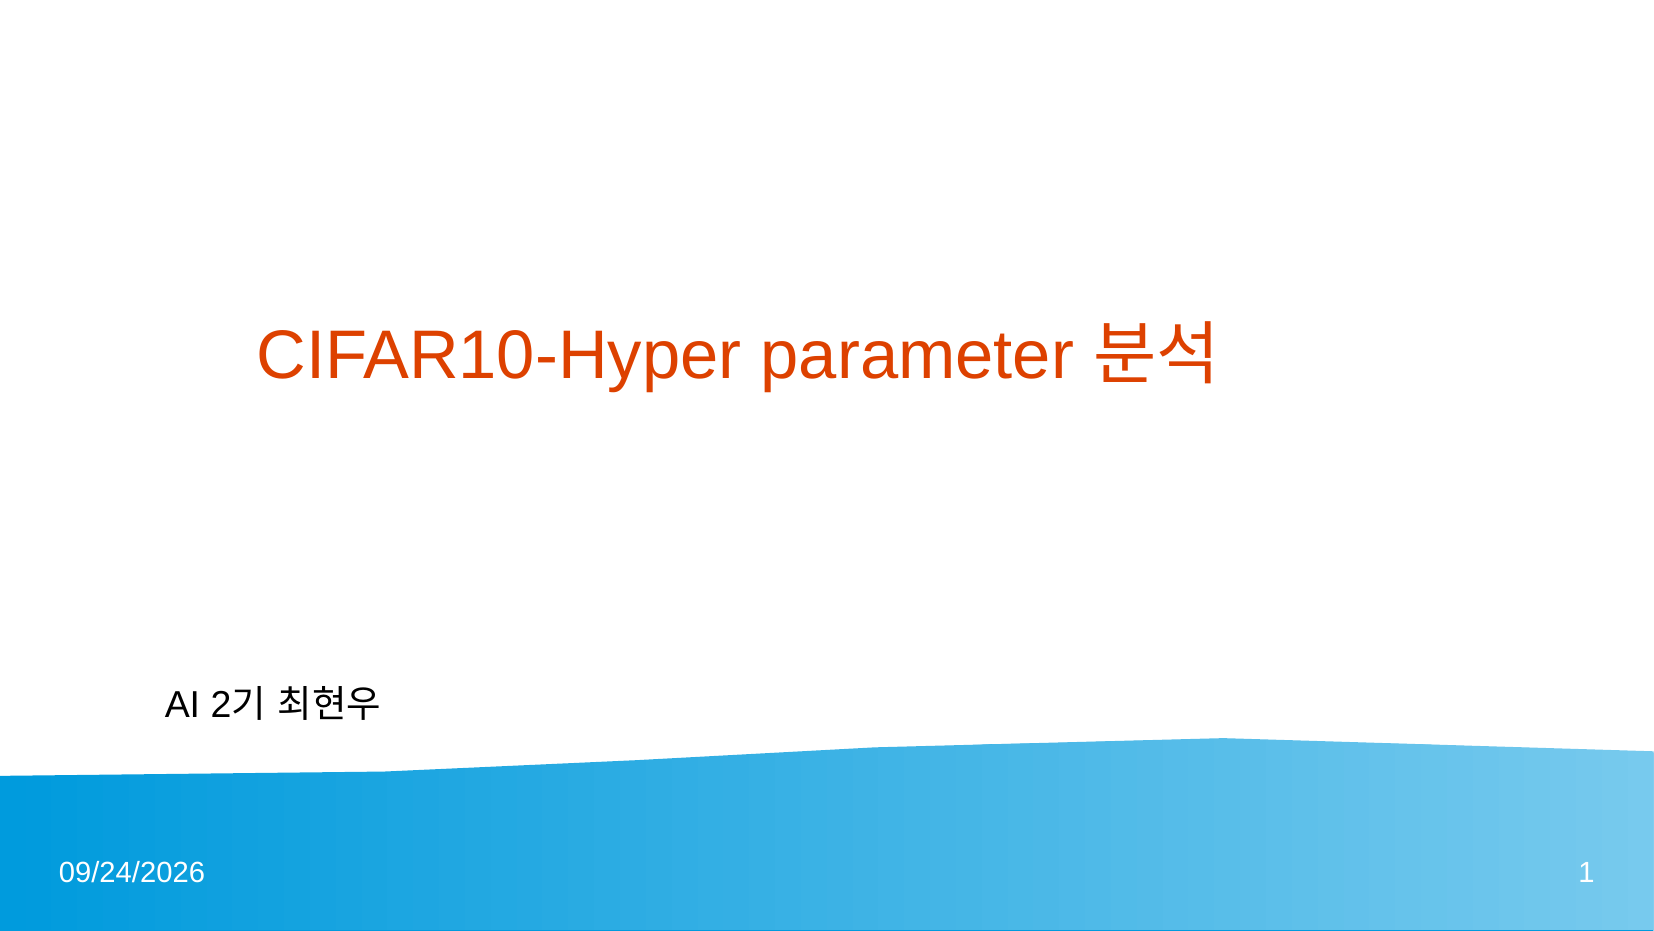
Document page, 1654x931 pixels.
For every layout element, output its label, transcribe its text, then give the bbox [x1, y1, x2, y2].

title CIFAR10-Hyper parameter 분석 [0, 265, 1477, 443]
text_box AI 2기 최현우 [150, 675, 451, 734]
